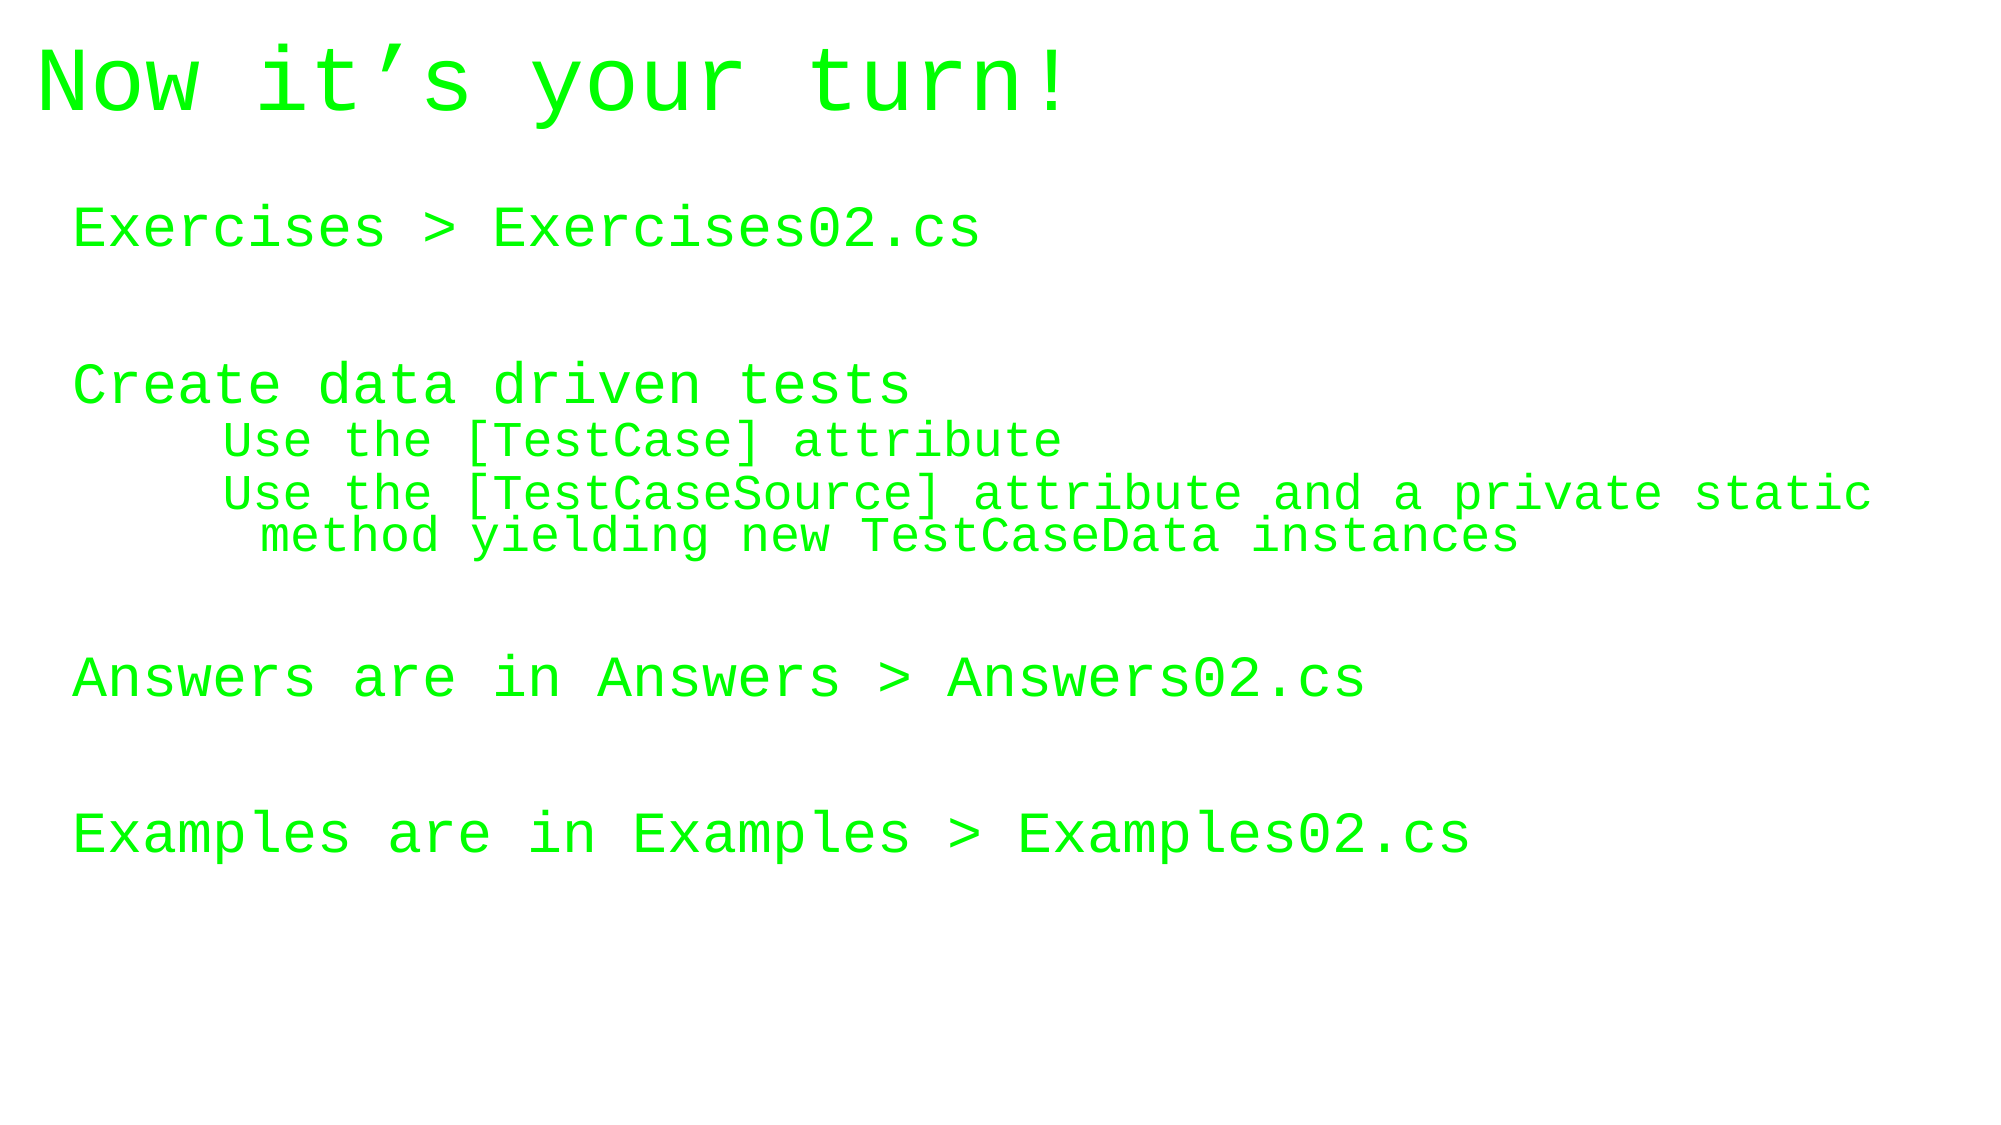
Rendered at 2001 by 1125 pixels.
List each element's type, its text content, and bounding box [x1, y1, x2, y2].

title Now it’s your turn! [20, 0, 1746, 162]
list Exercises > Exercises02.cs Create data driven tests Use the [TestCase] attribute Use the [TestCaseSource] attribute and a private static method yielding new TestCaseData instances Answers are in Answers > Answers02.cs Examples are in Examples > Examples02.cs [20, 200, 1990, 1099]
